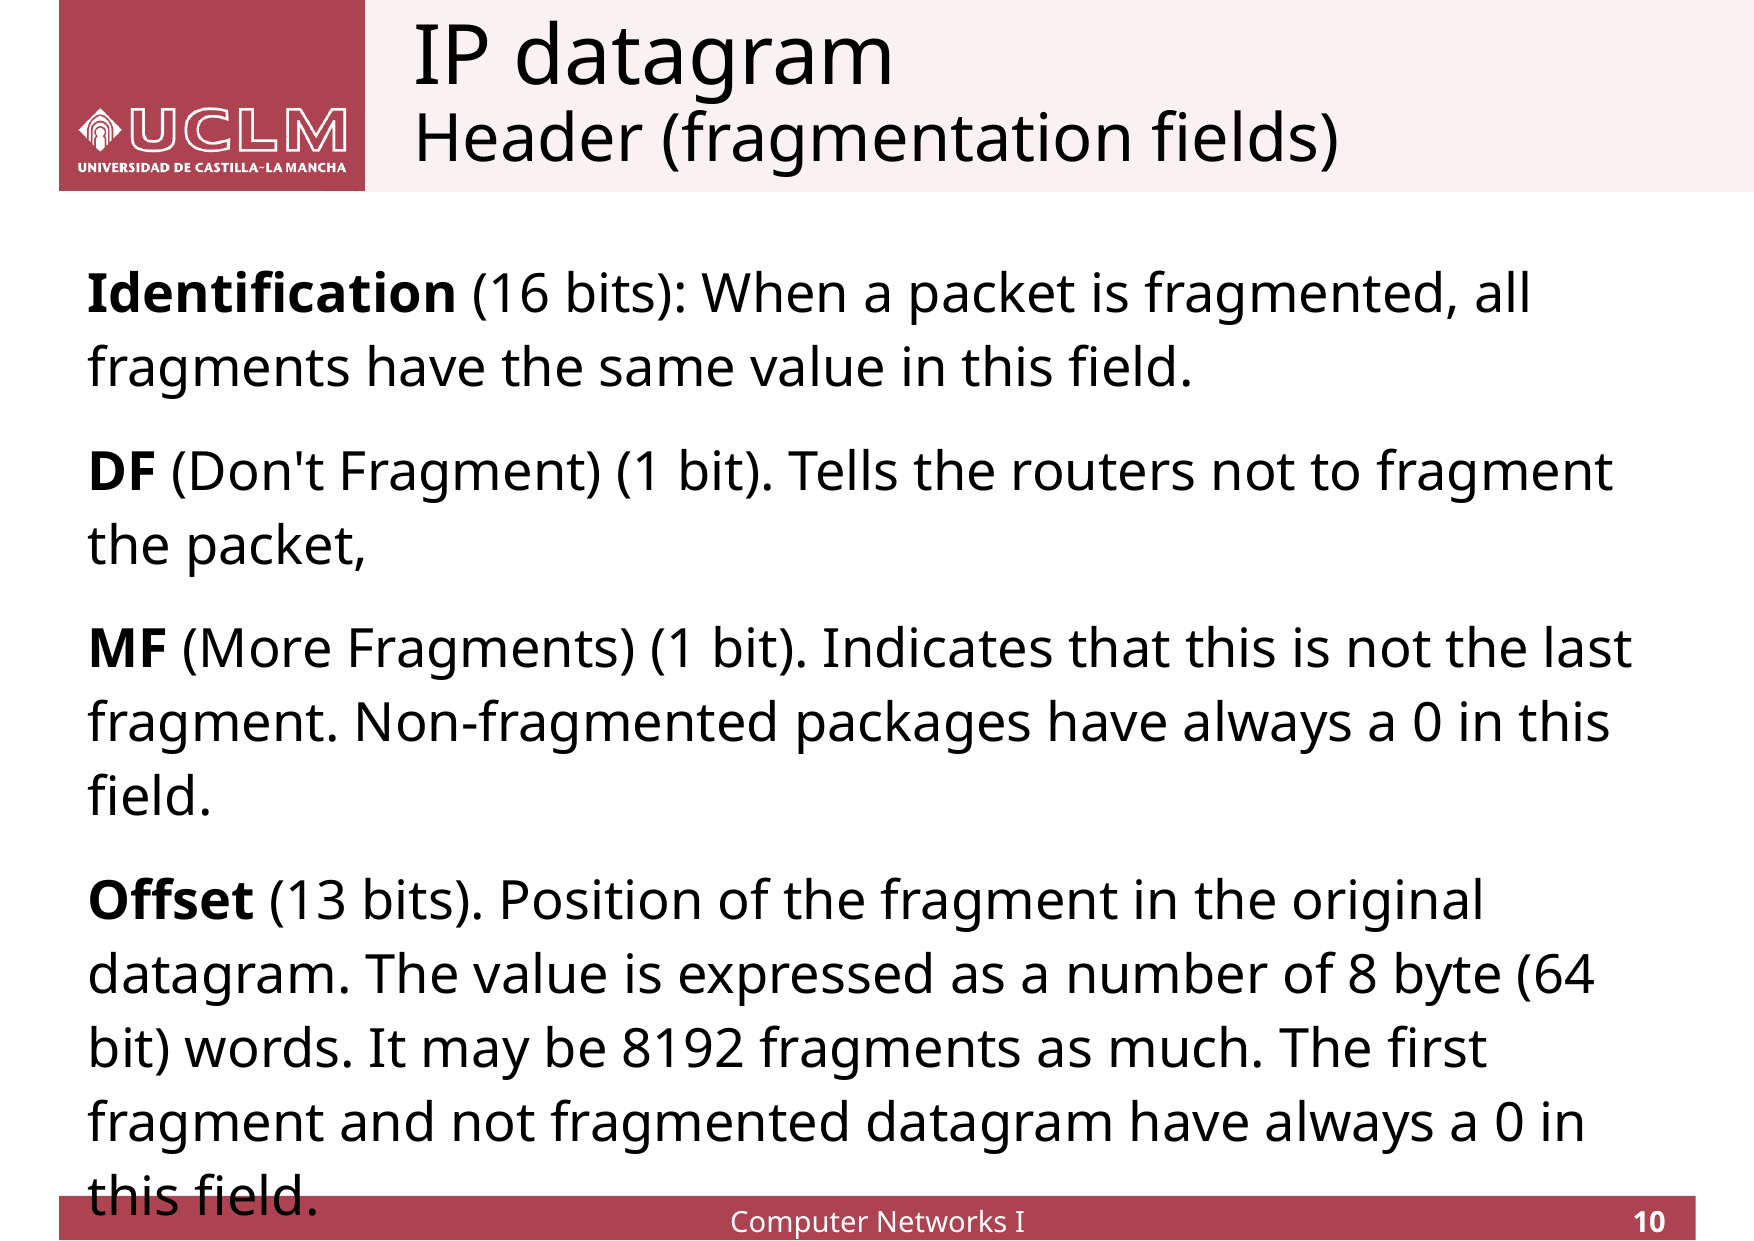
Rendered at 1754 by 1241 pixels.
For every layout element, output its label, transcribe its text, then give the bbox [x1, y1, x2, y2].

title IP datagram Header (fragmentation fields) [413, 0, 1667, 198]
picture [59, 0, 365, 191]
list Identification (16 bits): When a packet is fragmented, all fragments have the same value in this field. DF (Don't Fragment) (1 bit). Tells the routers not to fragment the packet, MF (More Fragments) (1 bit). Indicates that this is not the last fragment. Non-fragmented packages have always a 0 in this field. Offset (13 bits). Position of the fragment in the original datagram. The value is expressed as a number of 8 byte (64 bit) words. It may be 8192 fragments as much. The first fragment and not fragmented datagram have always a 0 in this field. The fragment length must be multiple of 8, except the last one. [87, 254, 1667, 1074]
